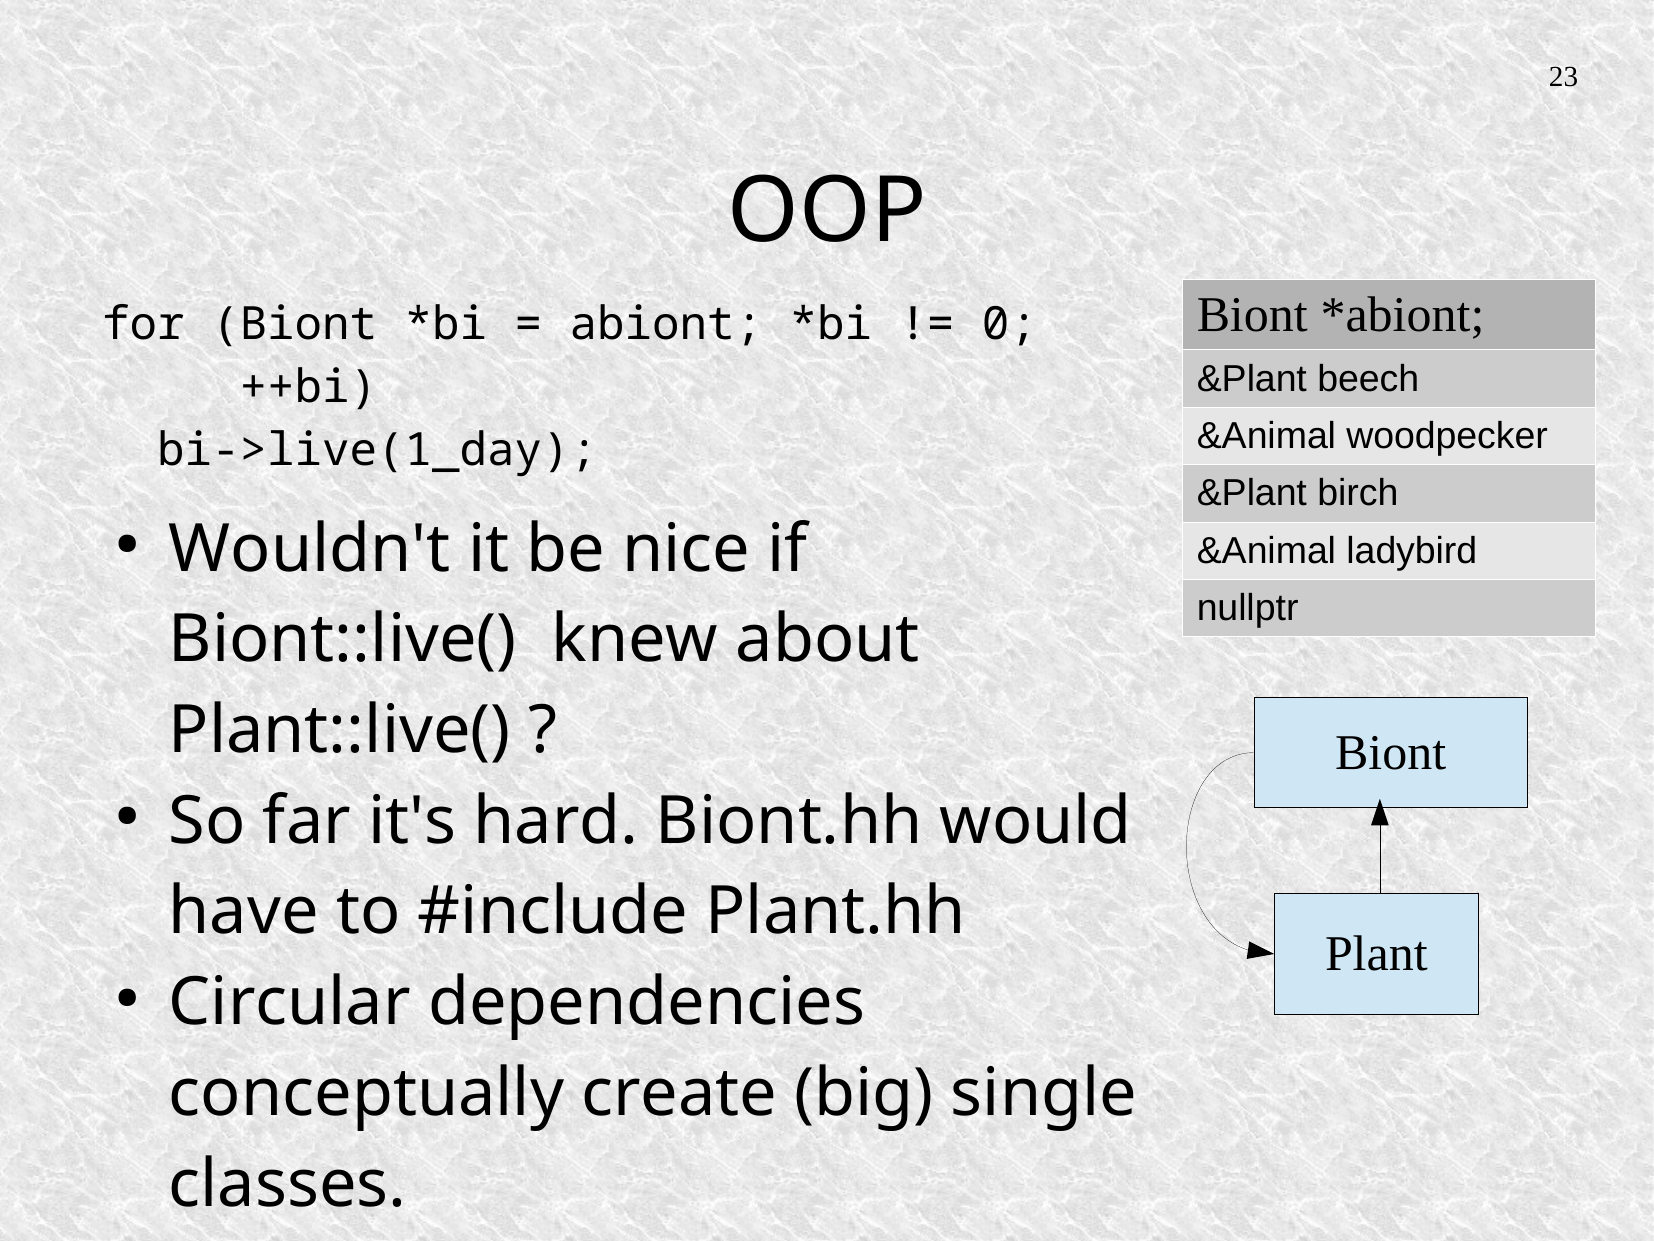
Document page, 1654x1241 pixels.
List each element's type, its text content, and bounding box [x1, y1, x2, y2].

text_box Plant [1274, 893, 1479, 1015]
text_box Biont [1254, 697, 1528, 808]
title OOP [121, 102, 1534, 310]
picture [0, 0, 1654, 1241]
table_cell &Plant beech [1183, 350, 1595, 407]
text_box for (Biont *bi = abiont; *bi != 0; ++bi) bi->live(1_day); [102, 290, 1171, 542]
table_cell &Plant birch [1183, 465, 1595, 522]
table_cell &Animal ladybird [1183, 523, 1595, 579]
text_box Wouldn't it be nice if Biont::live() knew about Plant::live() ? So far it's hard. Biont.hh would have to #include Plant.hh Circular dependencies conceptually create (big) single classes. [97, 499, 1167, 1200]
table_header Biont *abiont; [1183, 280, 1595, 349]
table_cell &Animal woodpecker [1183, 408, 1595, 464]
table_cell nullptr [1183, 580, 1595, 636]
